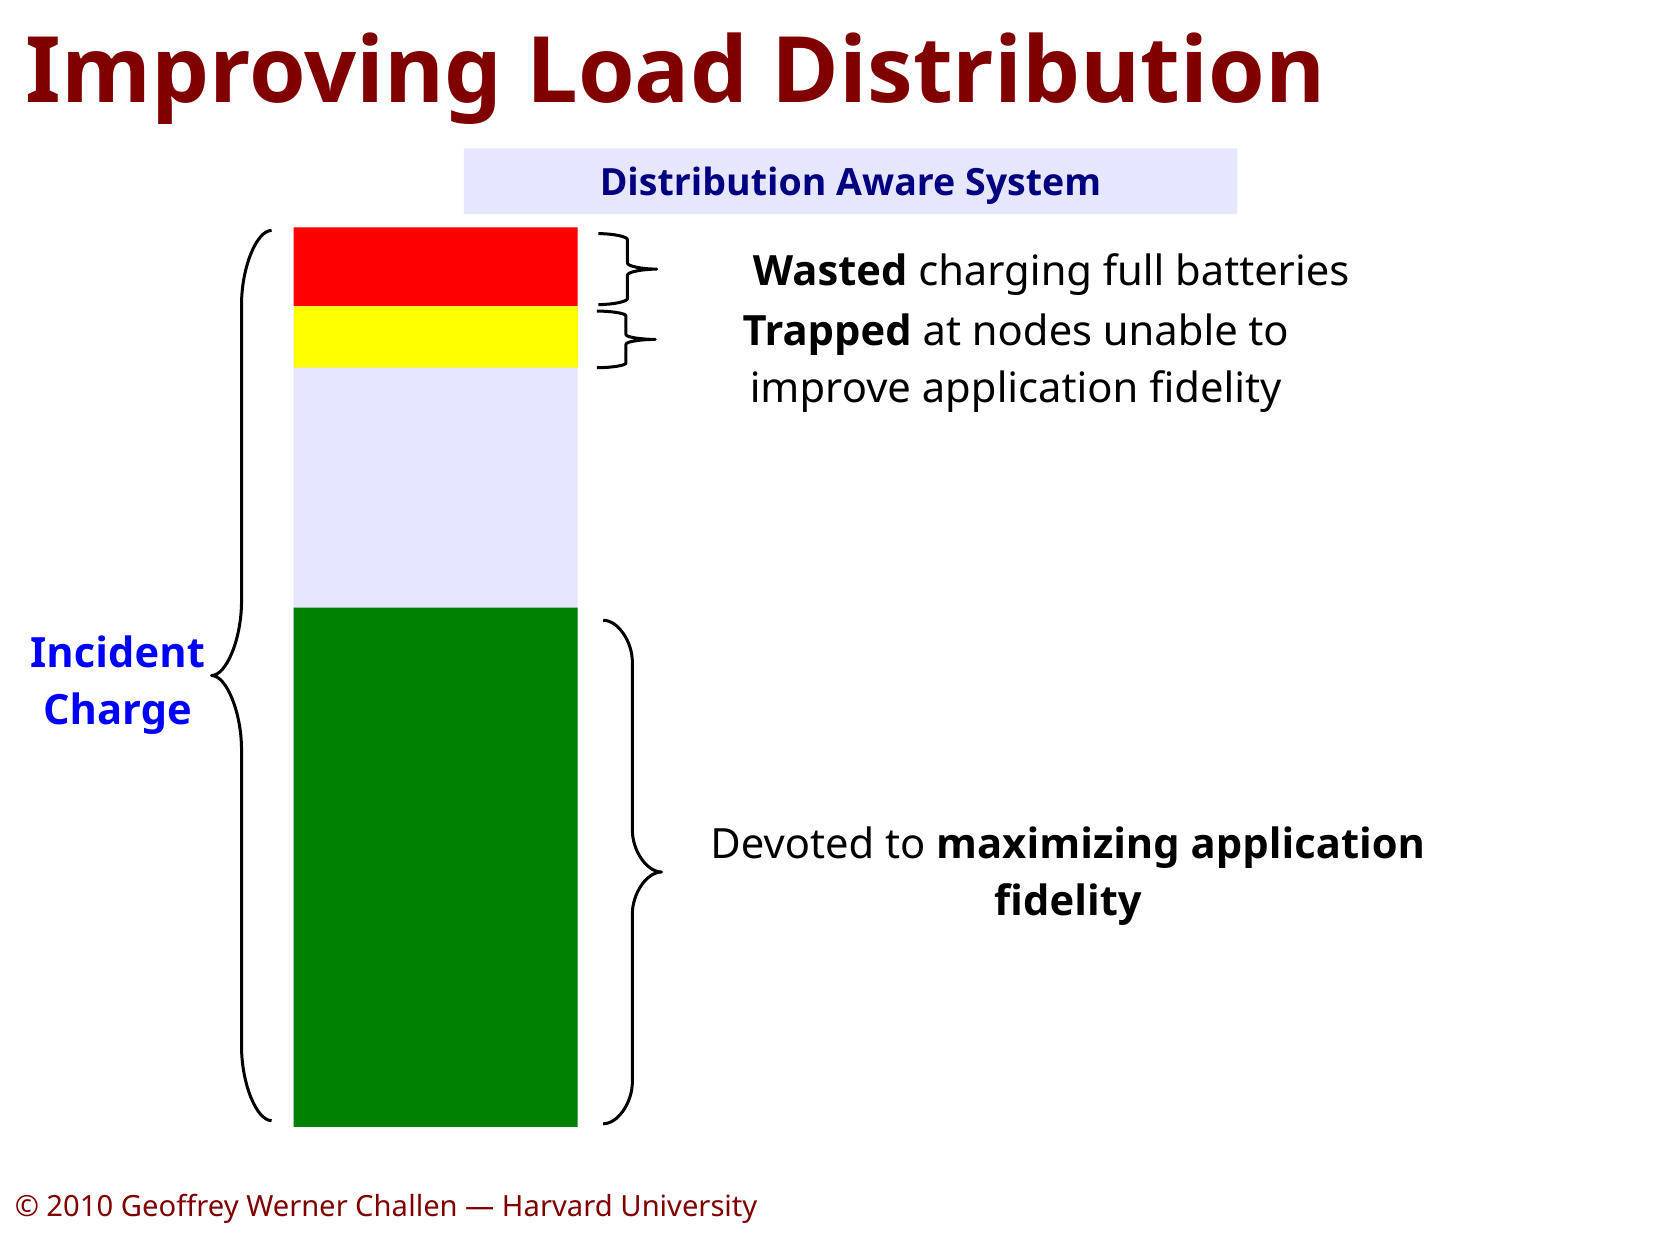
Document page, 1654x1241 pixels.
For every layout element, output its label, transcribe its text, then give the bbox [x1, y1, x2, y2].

text_box [293, 227, 579, 1127]
text_box Devoted to maximizing application fidelity [663, 806, 1473, 925]
text_box Trapped at nodes unable to improve application fidelity [651, 293, 1380, 407]
text_box Incident Charge [0, 615, 236, 729]
title Improving Load Distribution [25, 12, 1438, 121]
text_box Wasted charging full batteries [644, 233, 1459, 298]
text_box Distribution Aware System [463, 148, 1238, 208]
